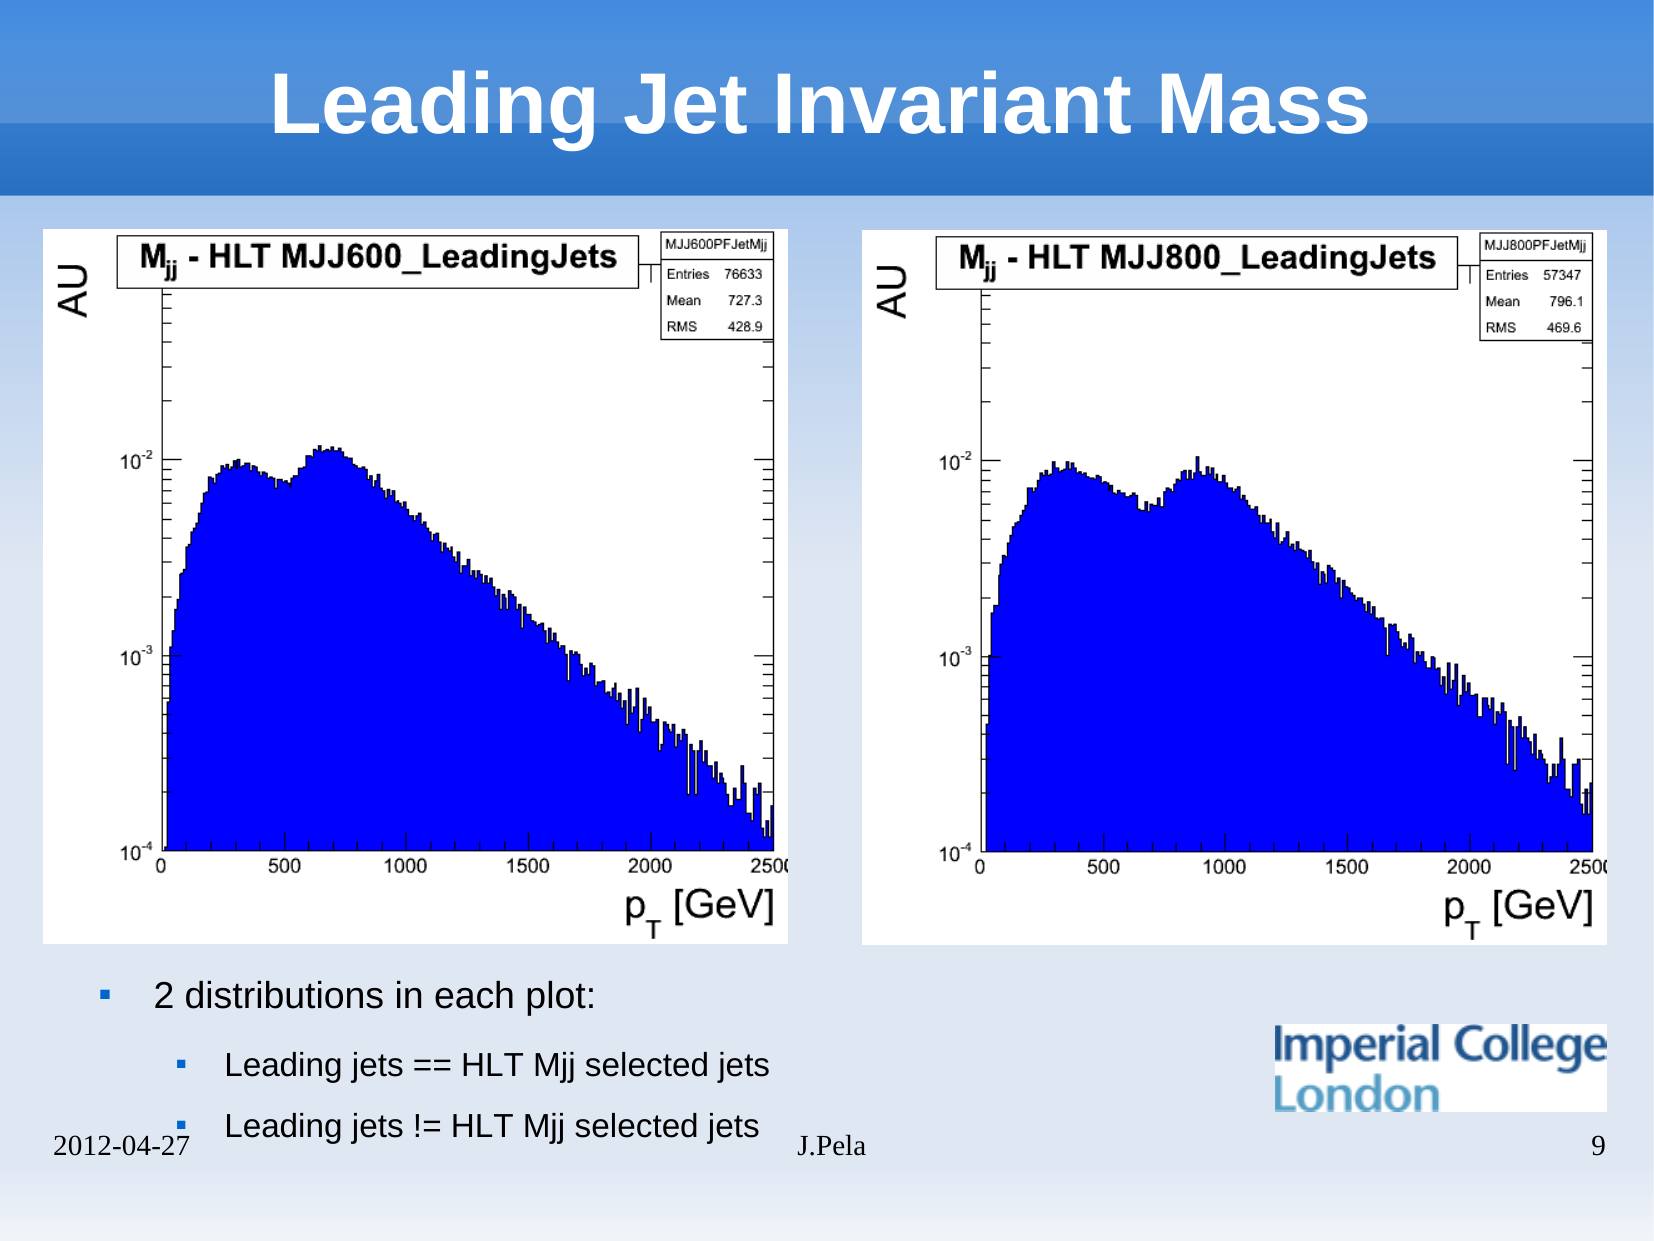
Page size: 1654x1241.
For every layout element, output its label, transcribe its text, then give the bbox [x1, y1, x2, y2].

picture [0, 0, 1654, 1241]
list 2 distributions in each plot: Leading jets == HLT Mjj selected jets Leading jets != HLT Mjj selected jets [82, 975, 1571, 1224]
title Leading Jet Invariant Mass [76, 0, 1565, 208]
